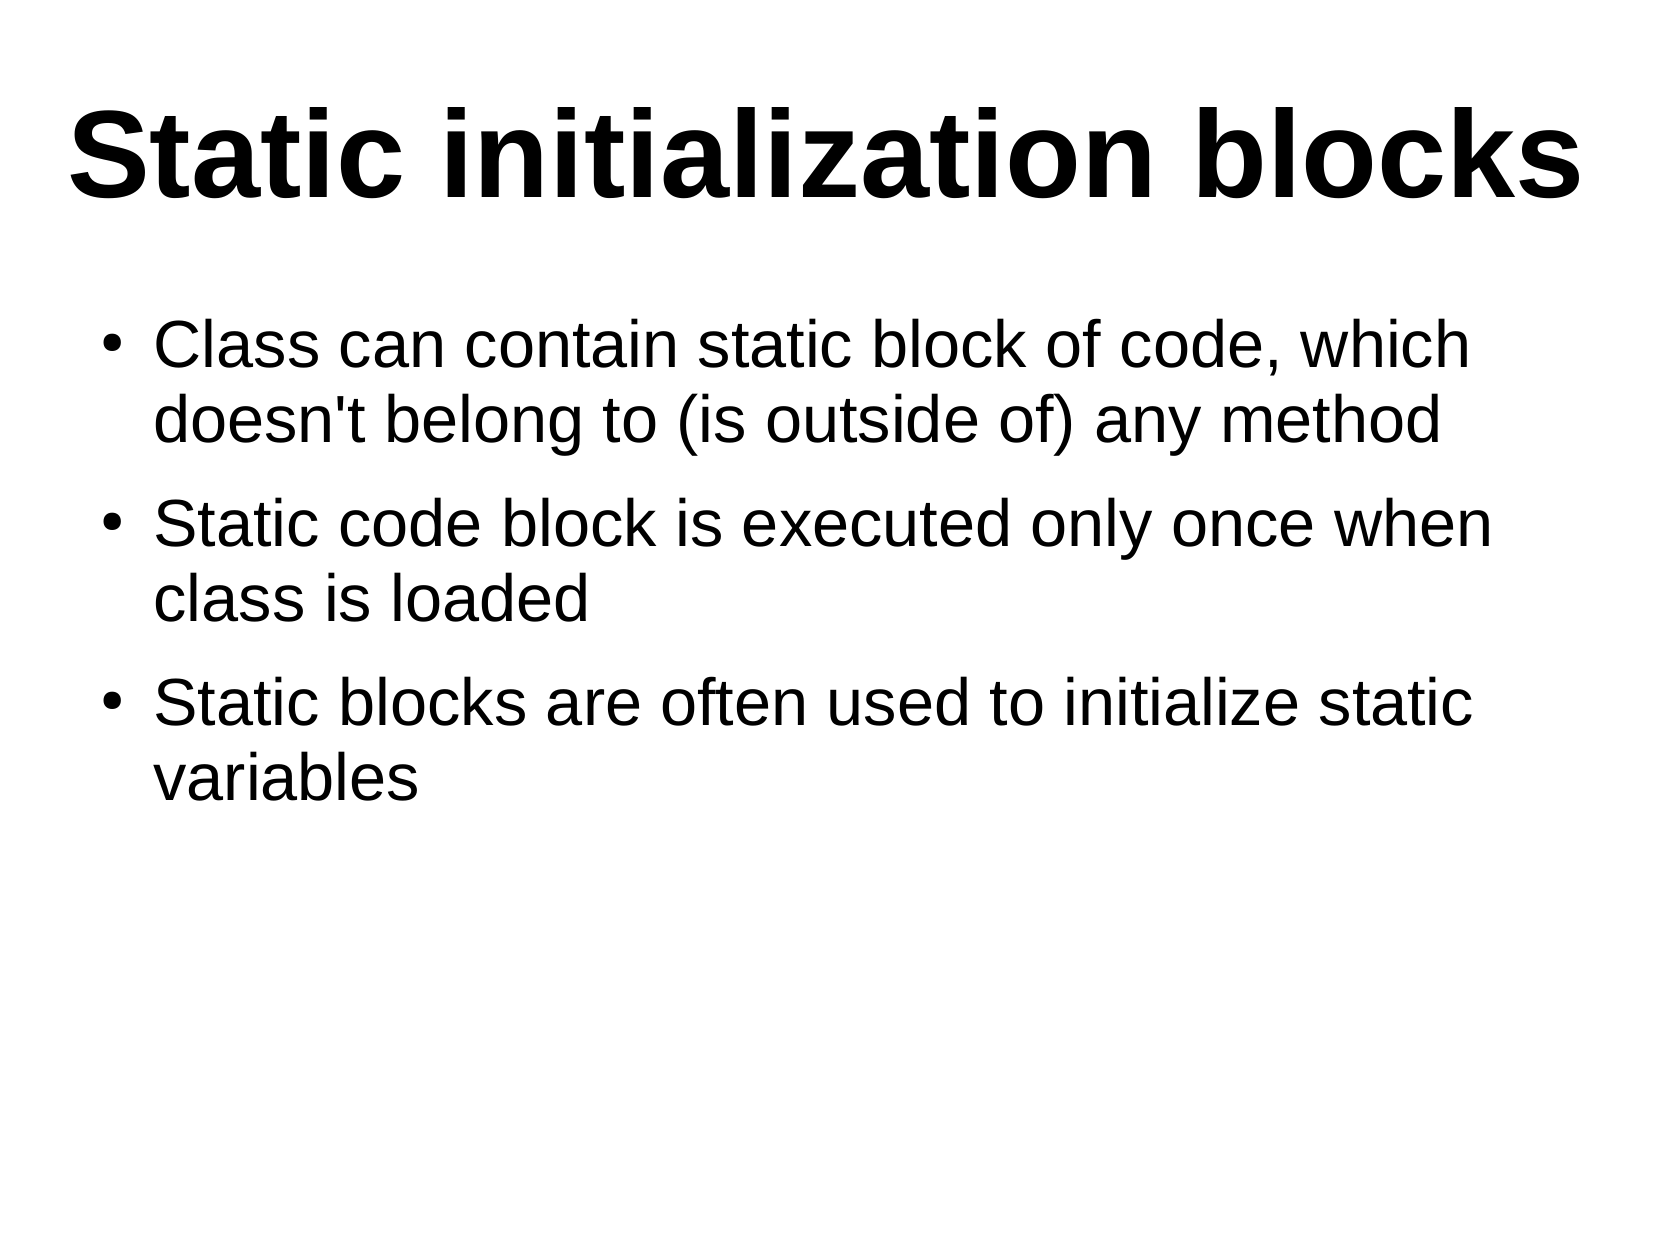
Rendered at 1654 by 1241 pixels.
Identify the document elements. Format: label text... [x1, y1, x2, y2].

list Class can contain static block of code, which doesn't belong to (is outside of) any method Static code block is executed only once when class is loaded Static blocks are often used to initialize static variables [82, 307, 1538, 1186]
title Static initialization blocks [59, 47, 1595, 262]
